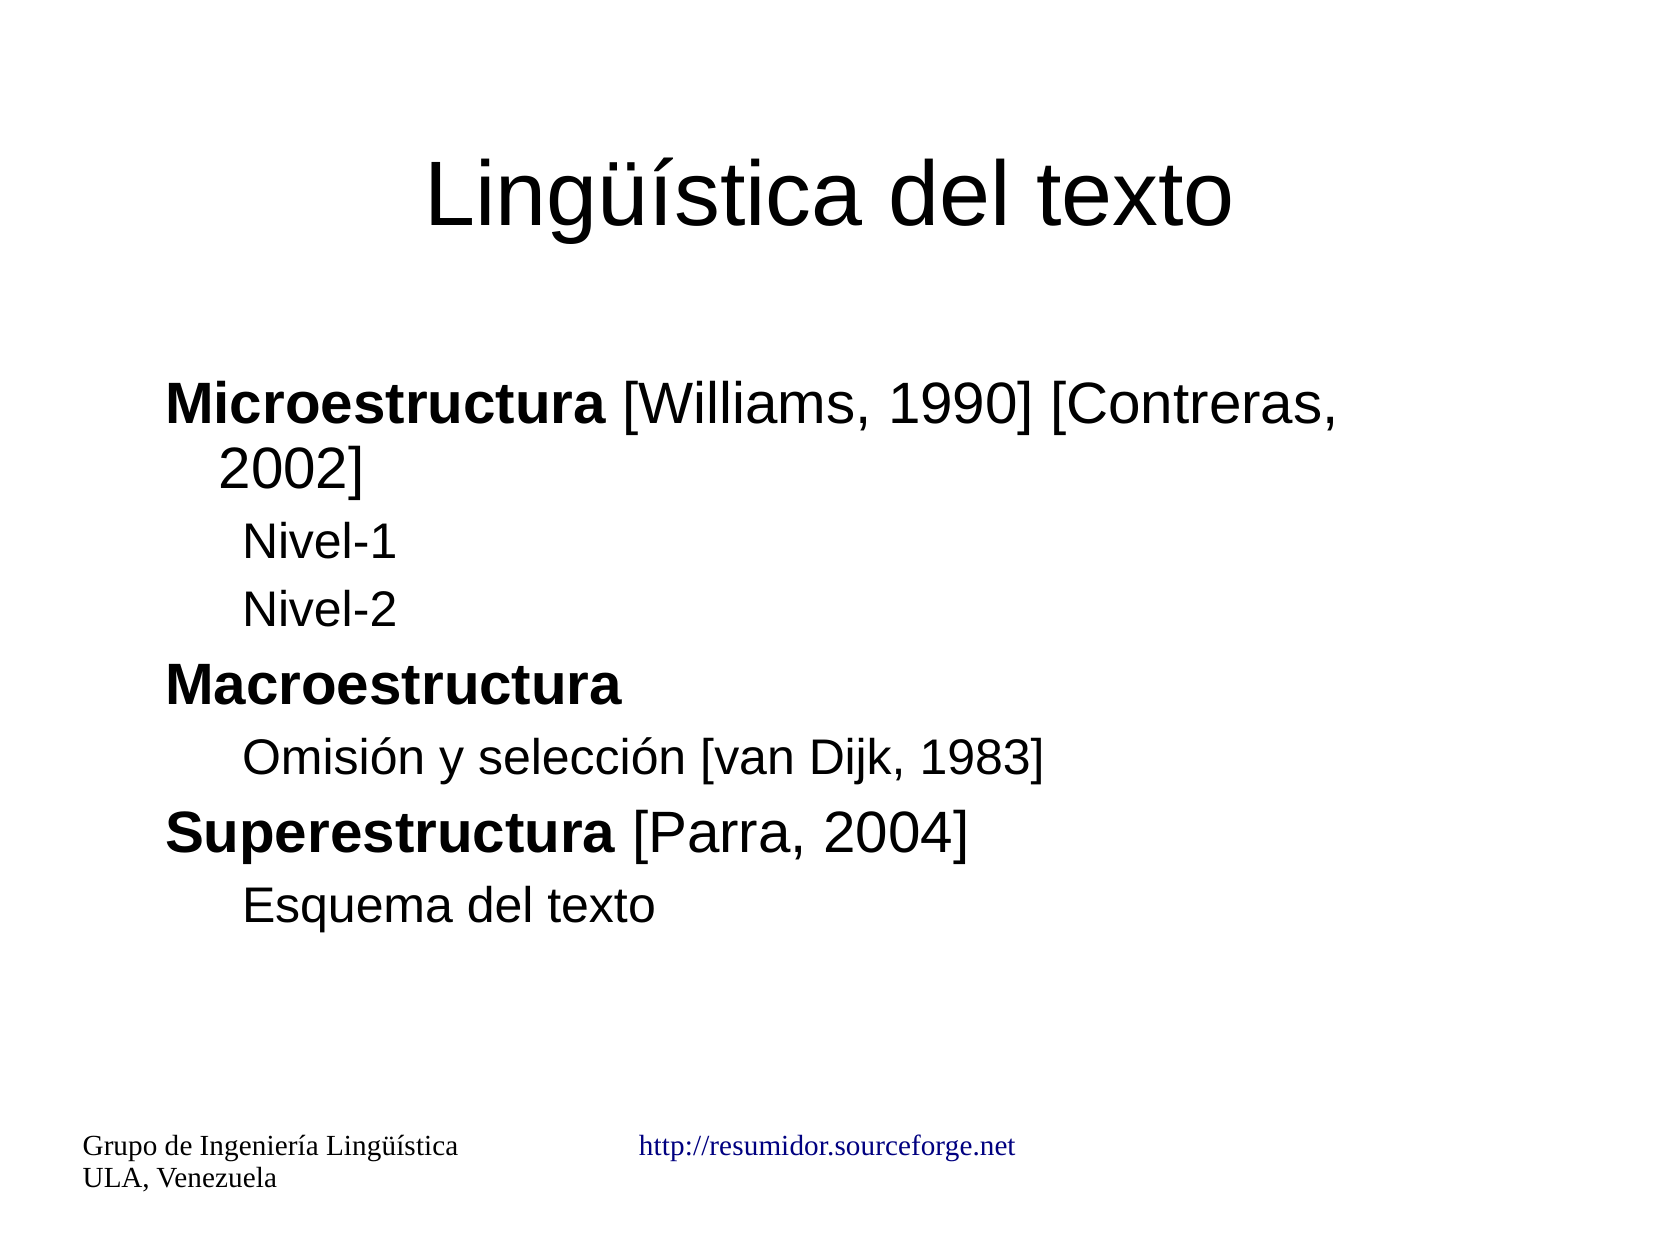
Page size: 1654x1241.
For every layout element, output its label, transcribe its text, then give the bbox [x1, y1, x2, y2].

list Microestructura [Williams, 1990] [Contreras, 2002] Nivel-1 Nivel-2 Macroestructura Omisión y selección [van Dijk, 1983] Superestructura [Parra, 2004] Esquema del texto [132, 363, 1439, 1000]
title Lingüística del texto [225, 99, 1436, 288]
